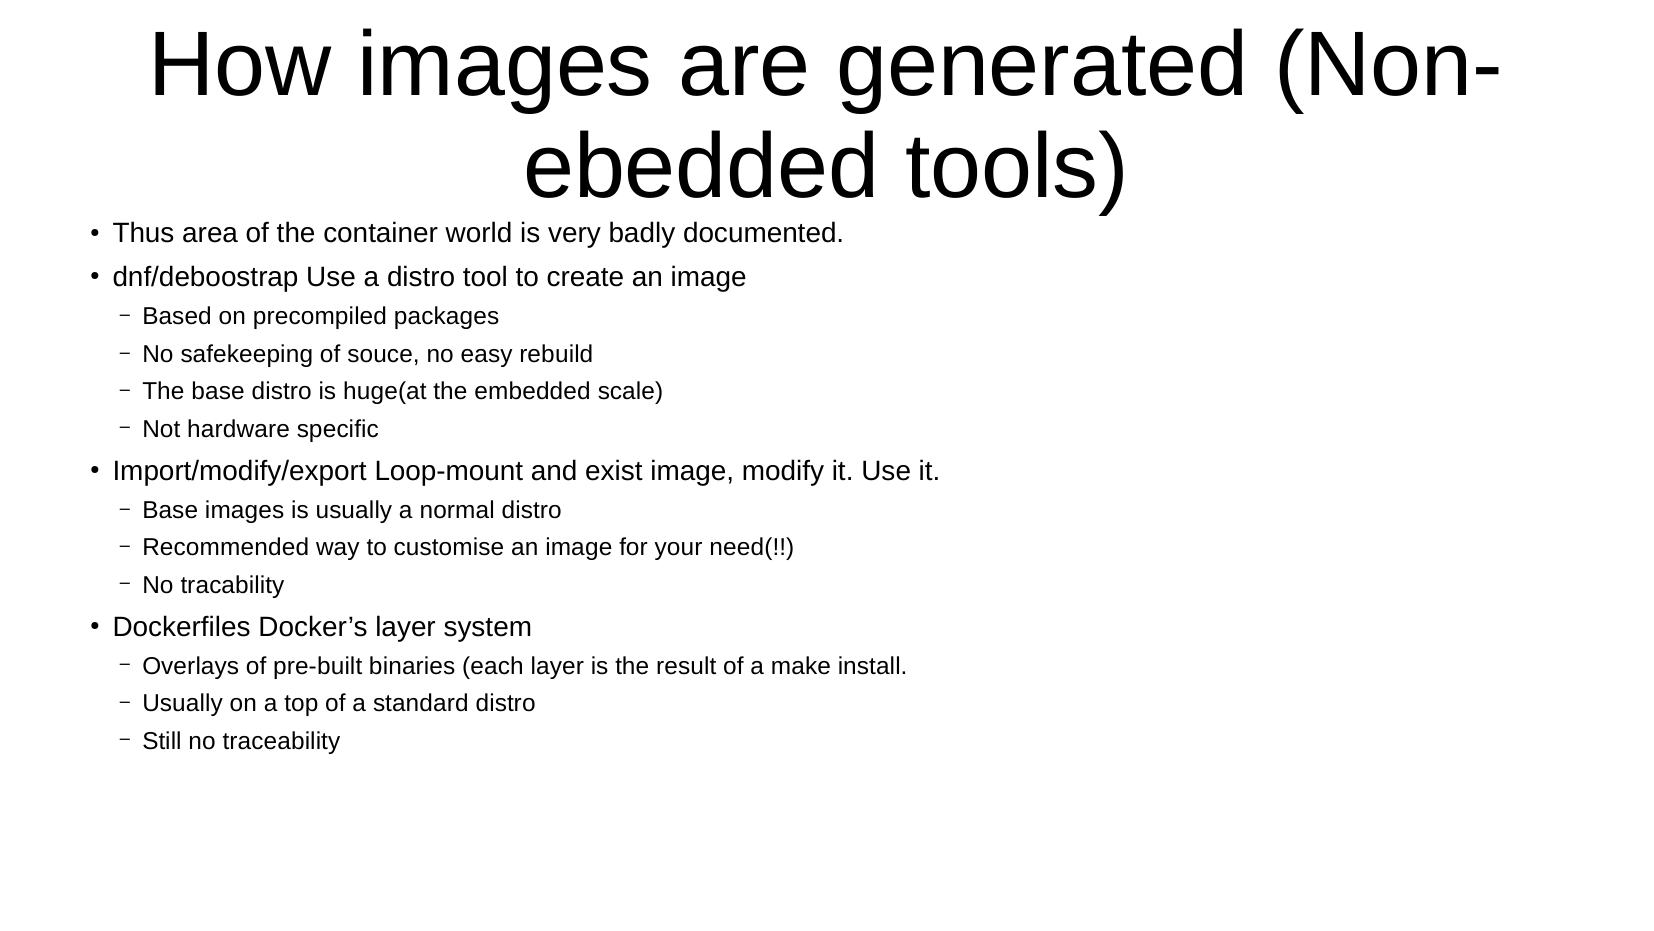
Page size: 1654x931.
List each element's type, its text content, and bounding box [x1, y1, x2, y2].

list Thus area of the container world is very badly documented. dnf/deboostrap Use a distro tool to create an image Based on precompiled packages No safekeeping of souce, no easy rebuild The base distro is huge(at the embedded scale) Not hardware specific Import/modify/export Loop-mount and exist image, modify it. Use it. Base images is usually a normal distro Recommended way to customise an image for your need(!!) No tracability Dockerfiles Docker’s layer system Overlays of pre-built binaries (each layer is the result of a make install. Usually on a top of a standard distro Still no traceability [82, 217, 1571, 758]
title How images are generated (Non-ebedded tools) [82, 12, 1571, 217]
